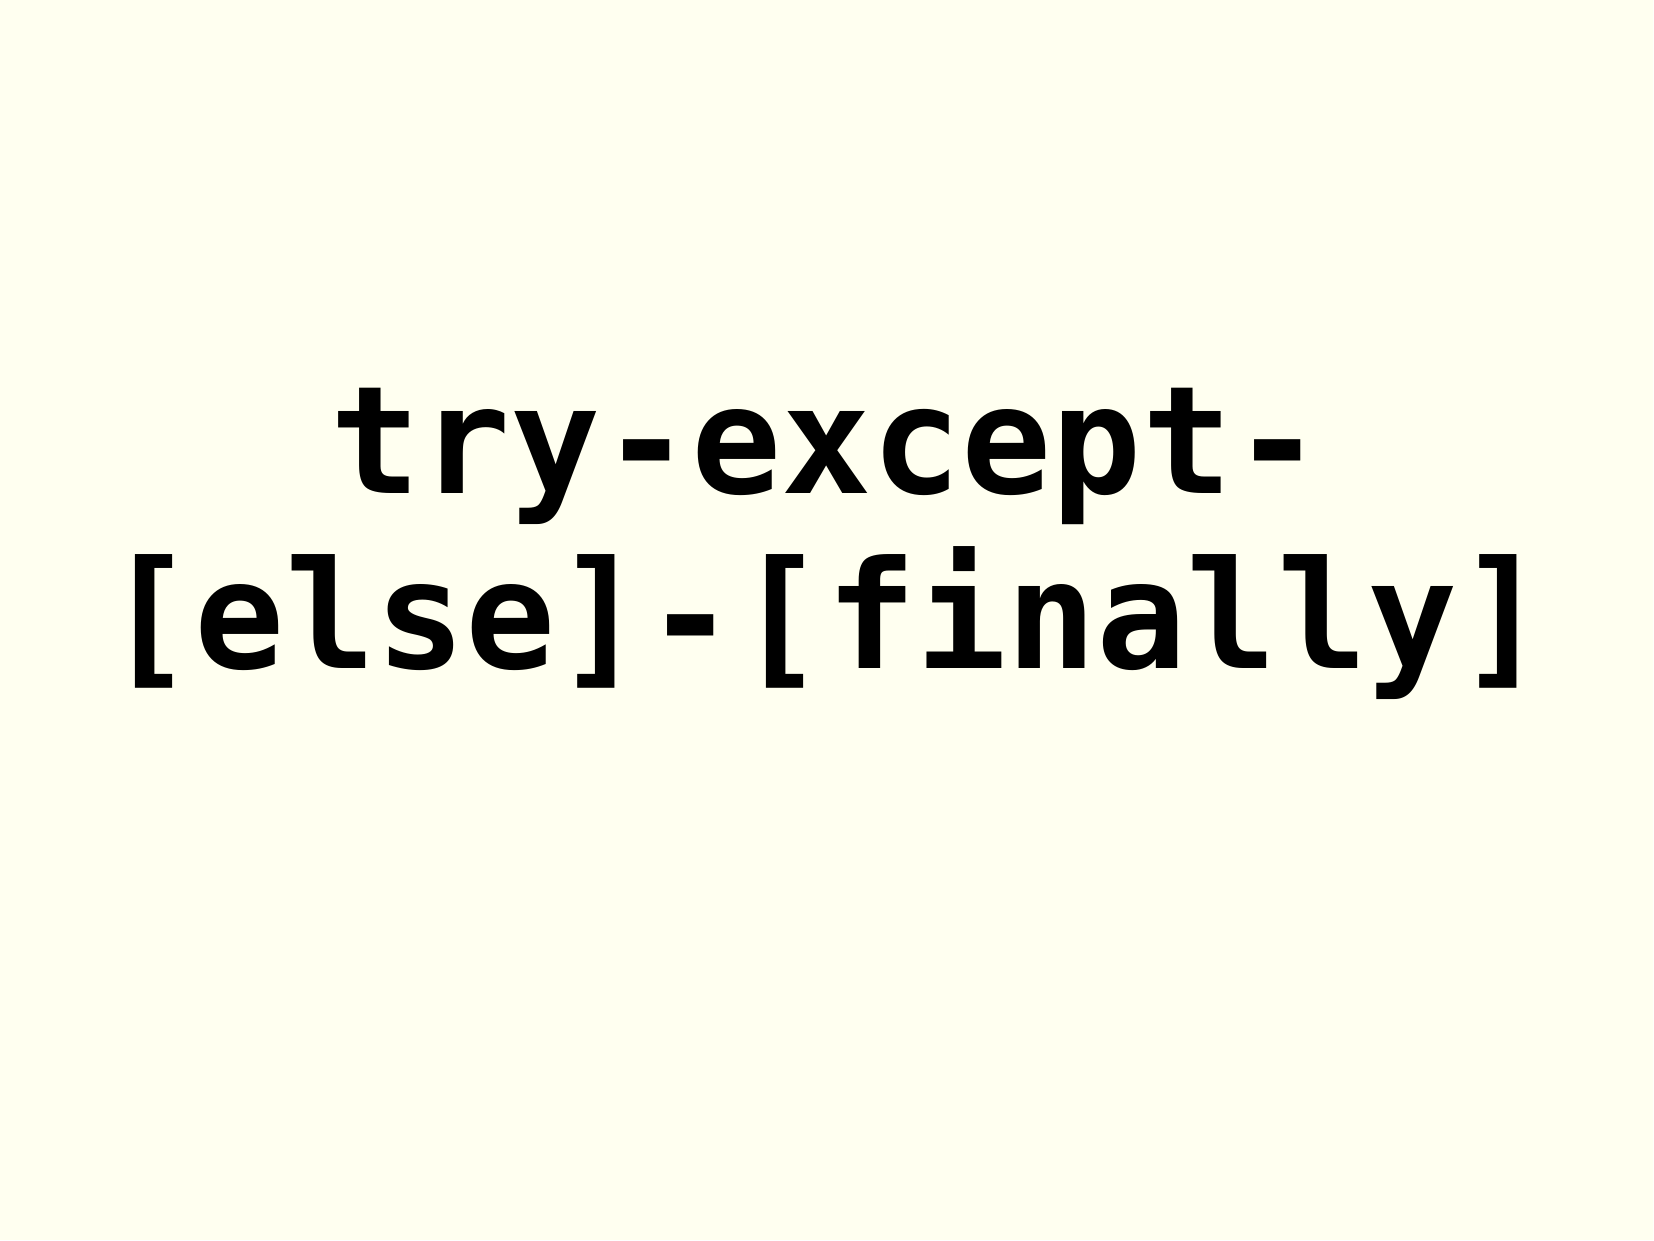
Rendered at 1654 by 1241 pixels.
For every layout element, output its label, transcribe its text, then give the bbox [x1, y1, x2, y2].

subtitle try-except-[else]-[finally] [82, 49, 1571, 1010]
